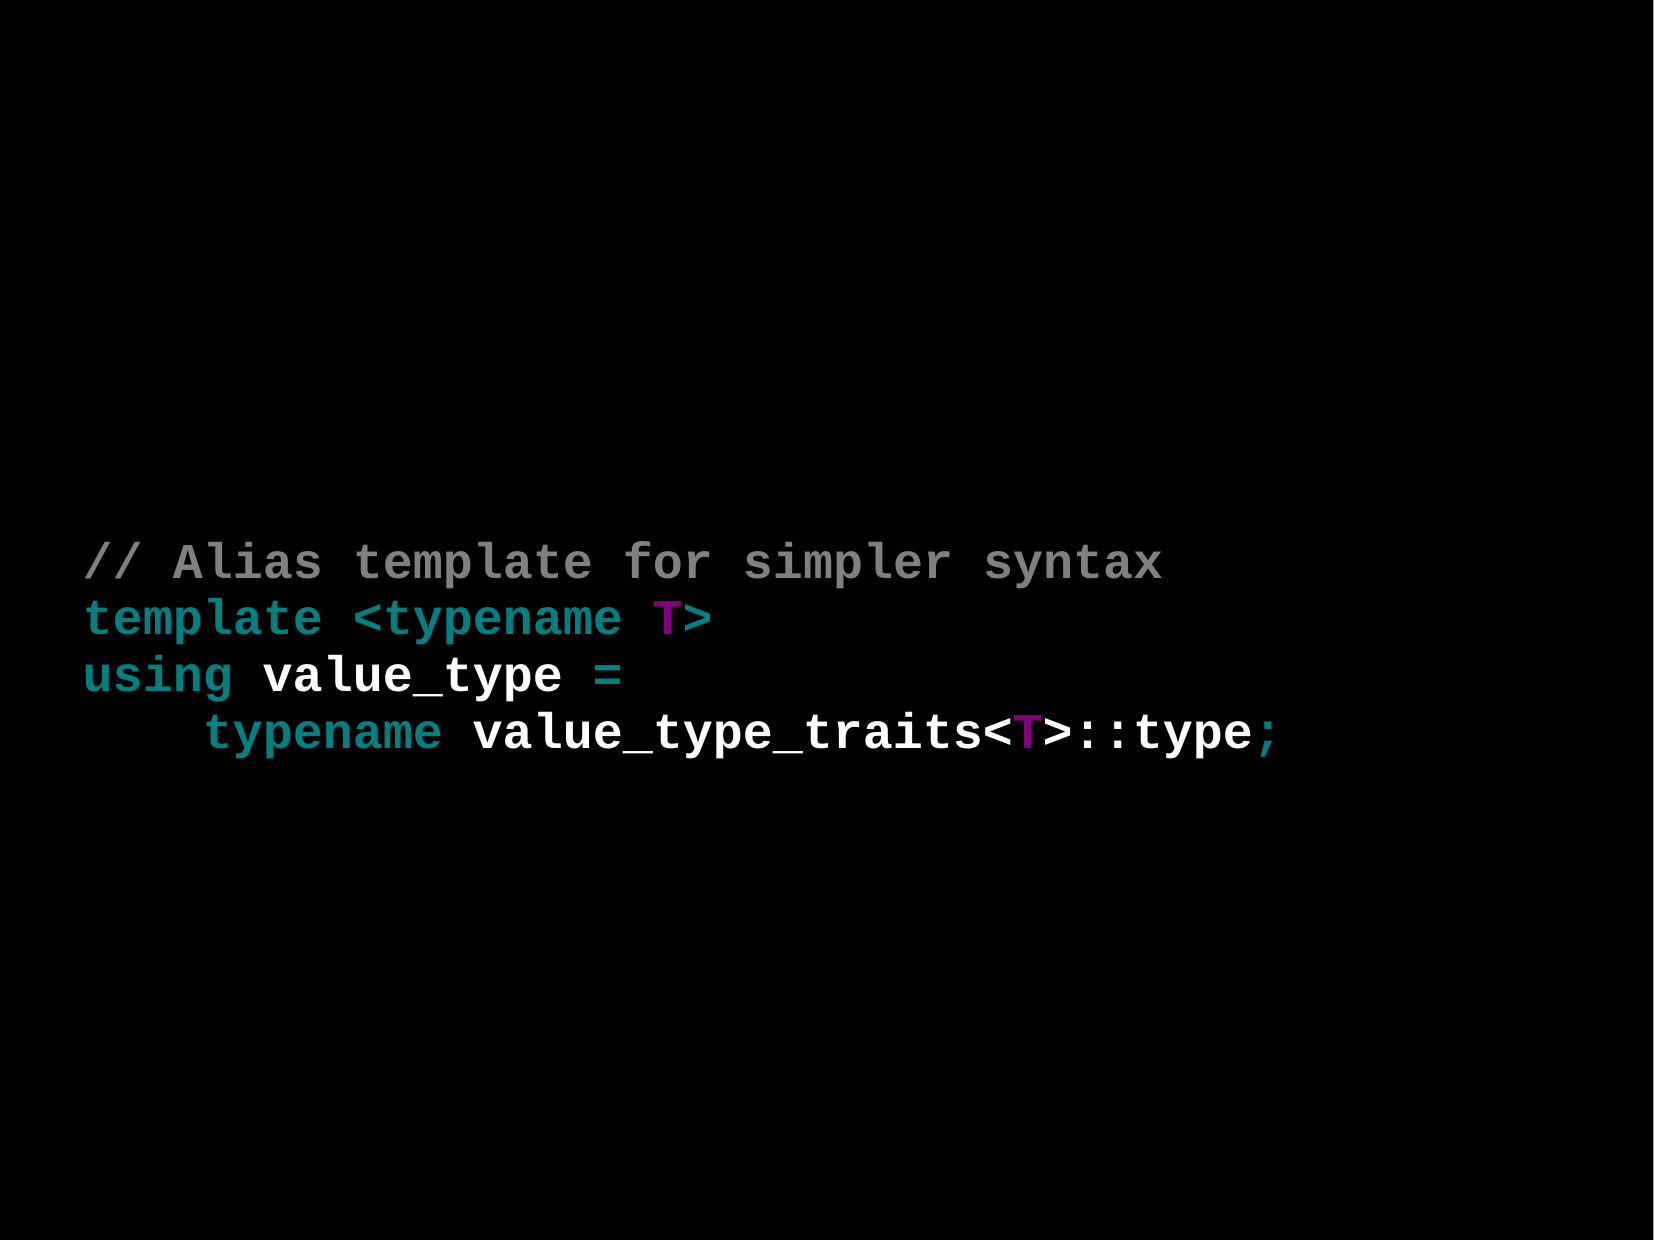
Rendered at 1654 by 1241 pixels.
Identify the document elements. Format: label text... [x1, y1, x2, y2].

subtitle // Alias template for simpler syntax template <typename T> using value_type = typename value_type_traits<T>::type; [82, 290, 1571, 1010]
